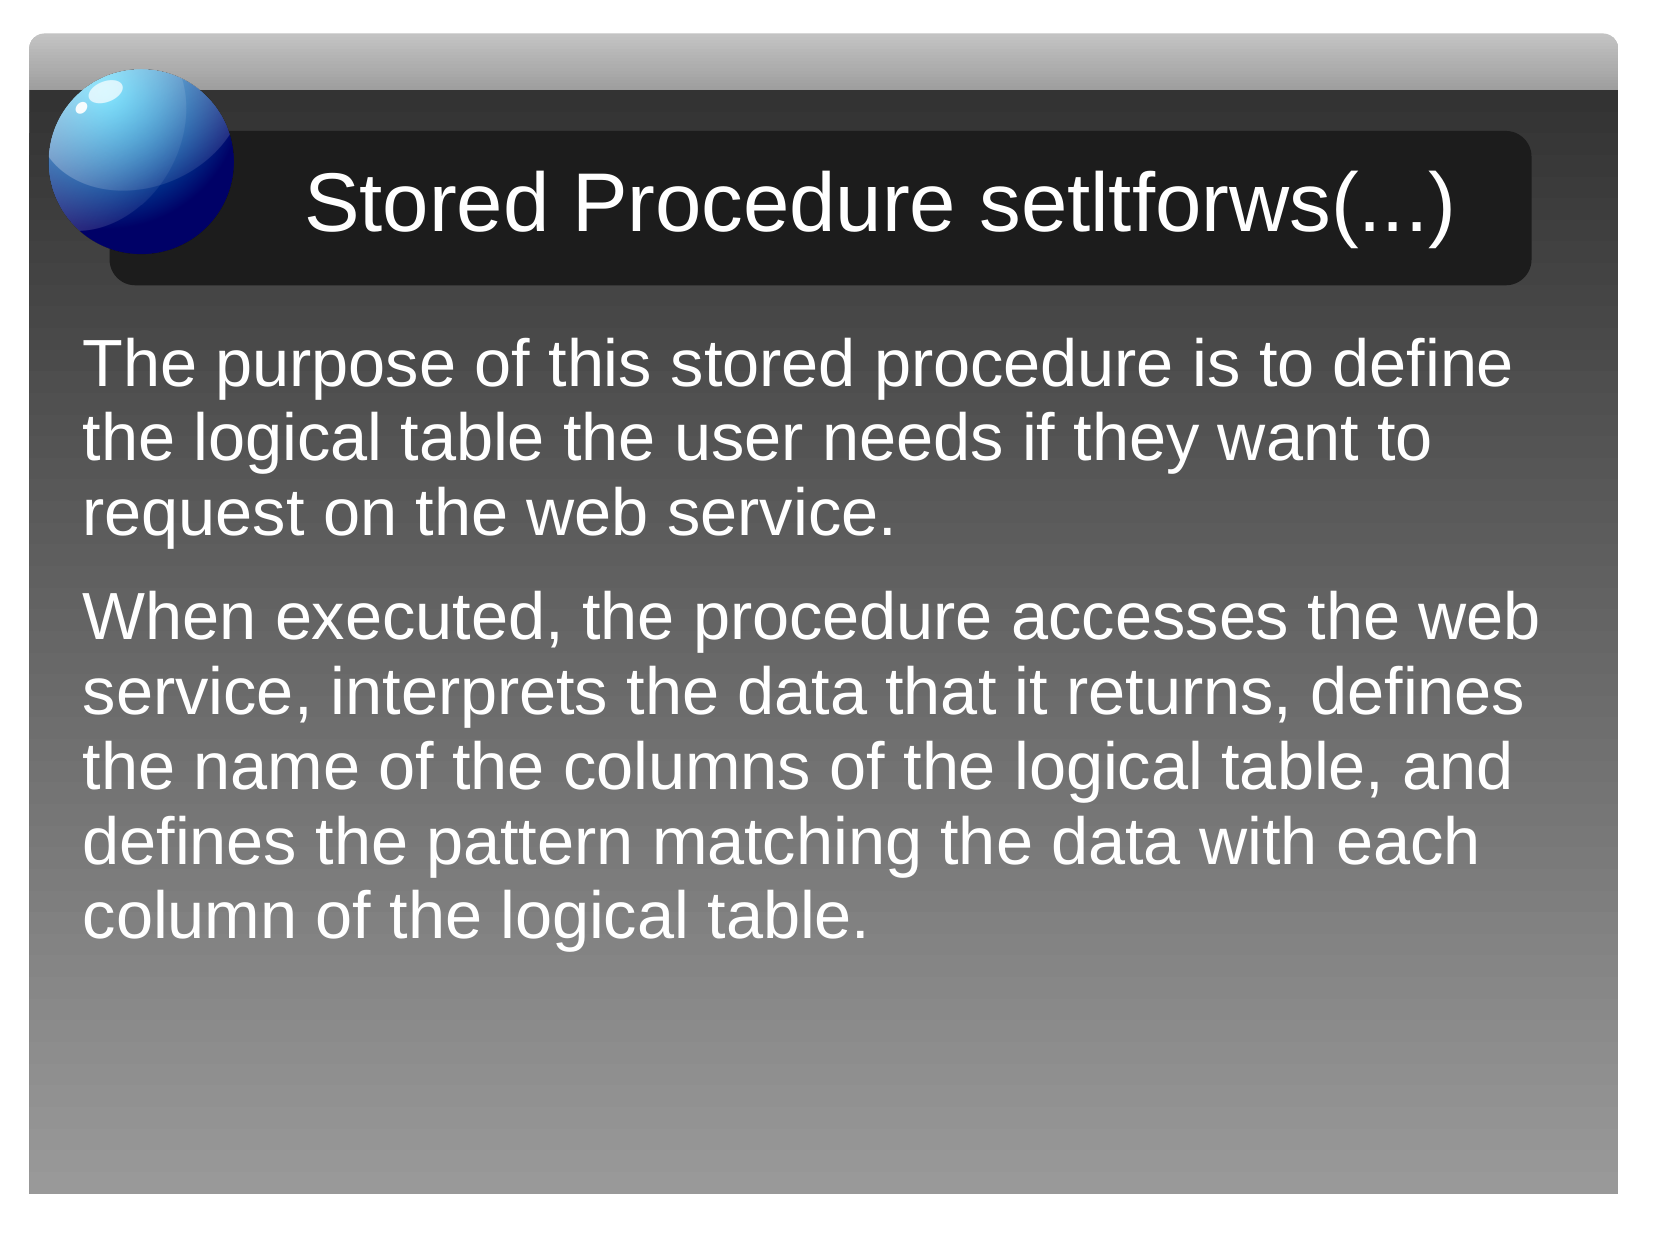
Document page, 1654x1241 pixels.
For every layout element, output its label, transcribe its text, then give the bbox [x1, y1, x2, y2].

picture [29, 57, 253, 266]
title Stored Procedure setltforws(...) [82, 137, 1571, 267]
list The purpose of this stored procedure is to define the logical table the user needs if they want to request on the web service. When executed, the procedure accesses the web service, interprets the data that it returns, defines the name of the columns of the logical table, and defines the pattern matching the data with each column of the logical table. [82, 325, 1571, 1130]
